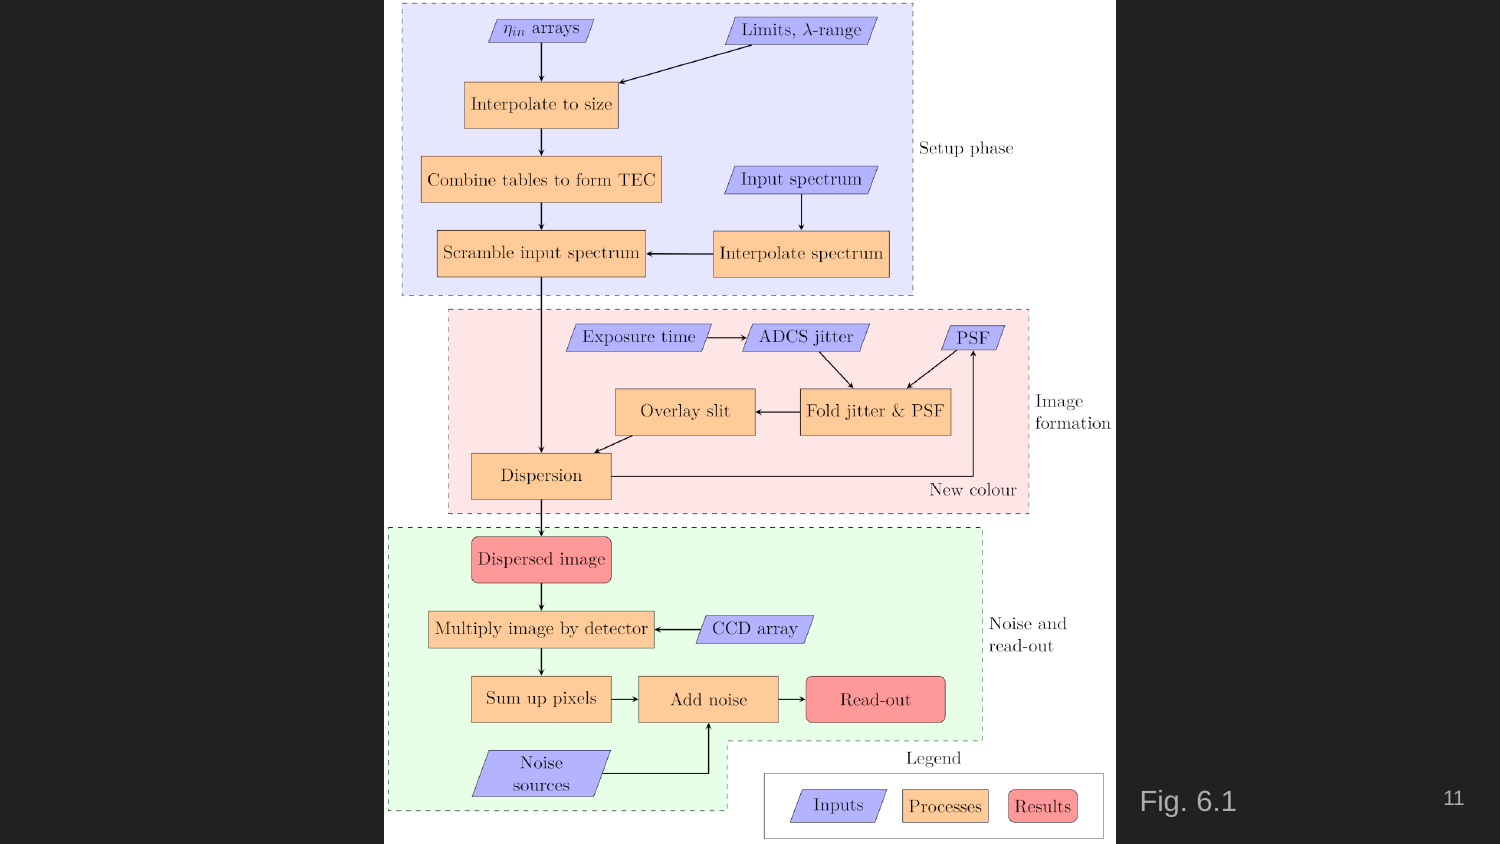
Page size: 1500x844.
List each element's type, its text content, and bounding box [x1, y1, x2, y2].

picture [384, 0, 1116, 844]
slide_number <number> [1389, 764, 1480, 830]
text_box Fig. 6.1 [1124, 767, 1389, 826]
